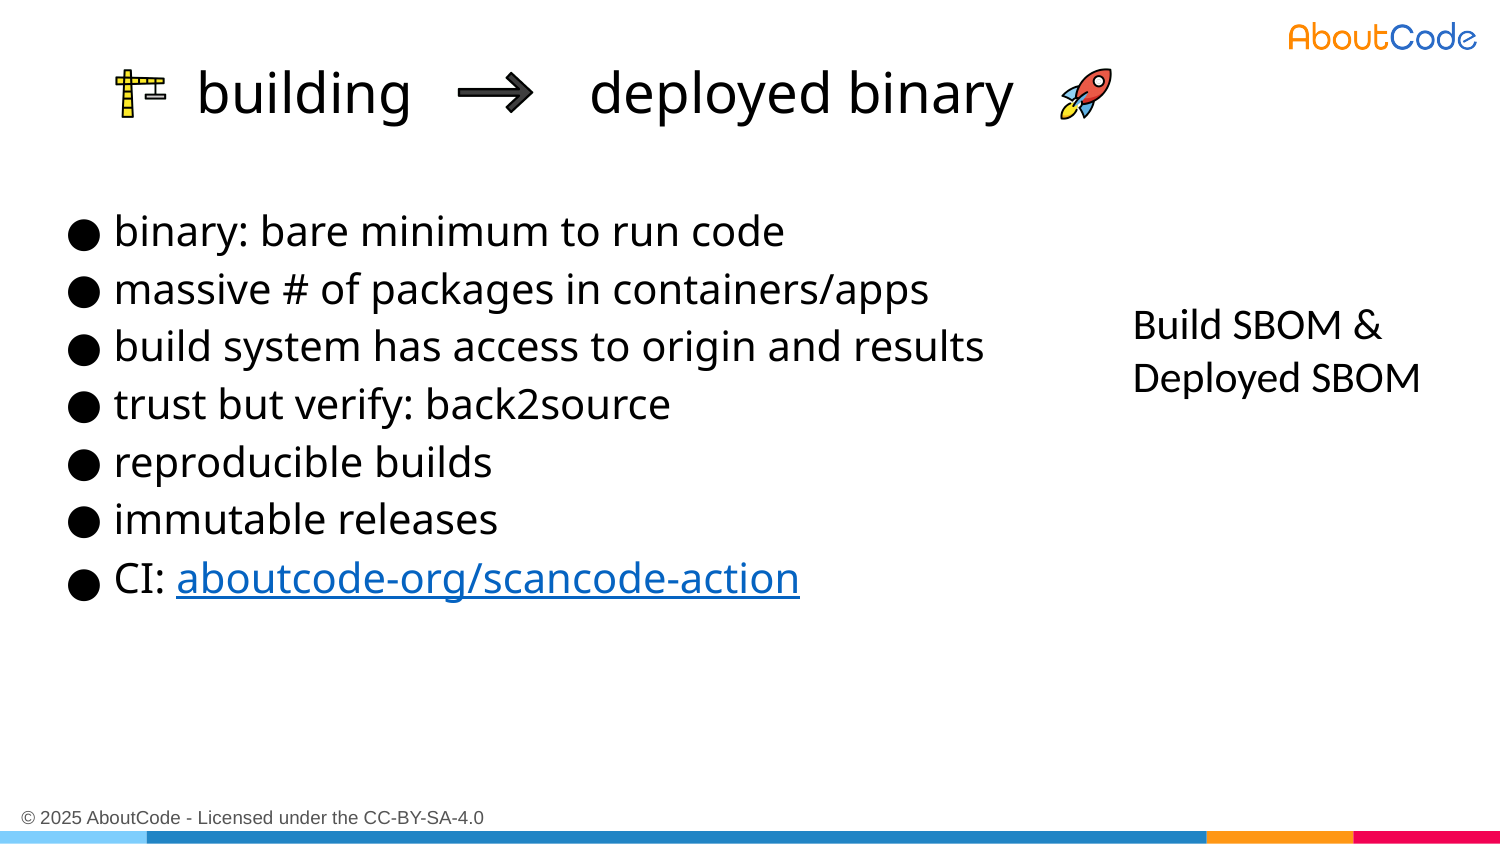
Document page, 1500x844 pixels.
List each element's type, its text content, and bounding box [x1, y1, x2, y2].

title building deployed binary [23, 51, 453, 136]
picture [104, 57, 178, 130]
title building deployed binary [538, 51, 1355, 136]
list binary: bare minimum to run code massive # of packages in containers/apps build system has access to origin and results trust but verify: back2source reproducible builds immutable releases CI: aboutcode-org/scancode-action [46, 186, 1067, 744]
picture [453, 51, 538, 136]
text_box Build SBOM & Deployed SBOM [1117, 280, 1459, 410]
picture [1289, 22, 1477, 50]
picture [1049, 57, 1123, 131]
